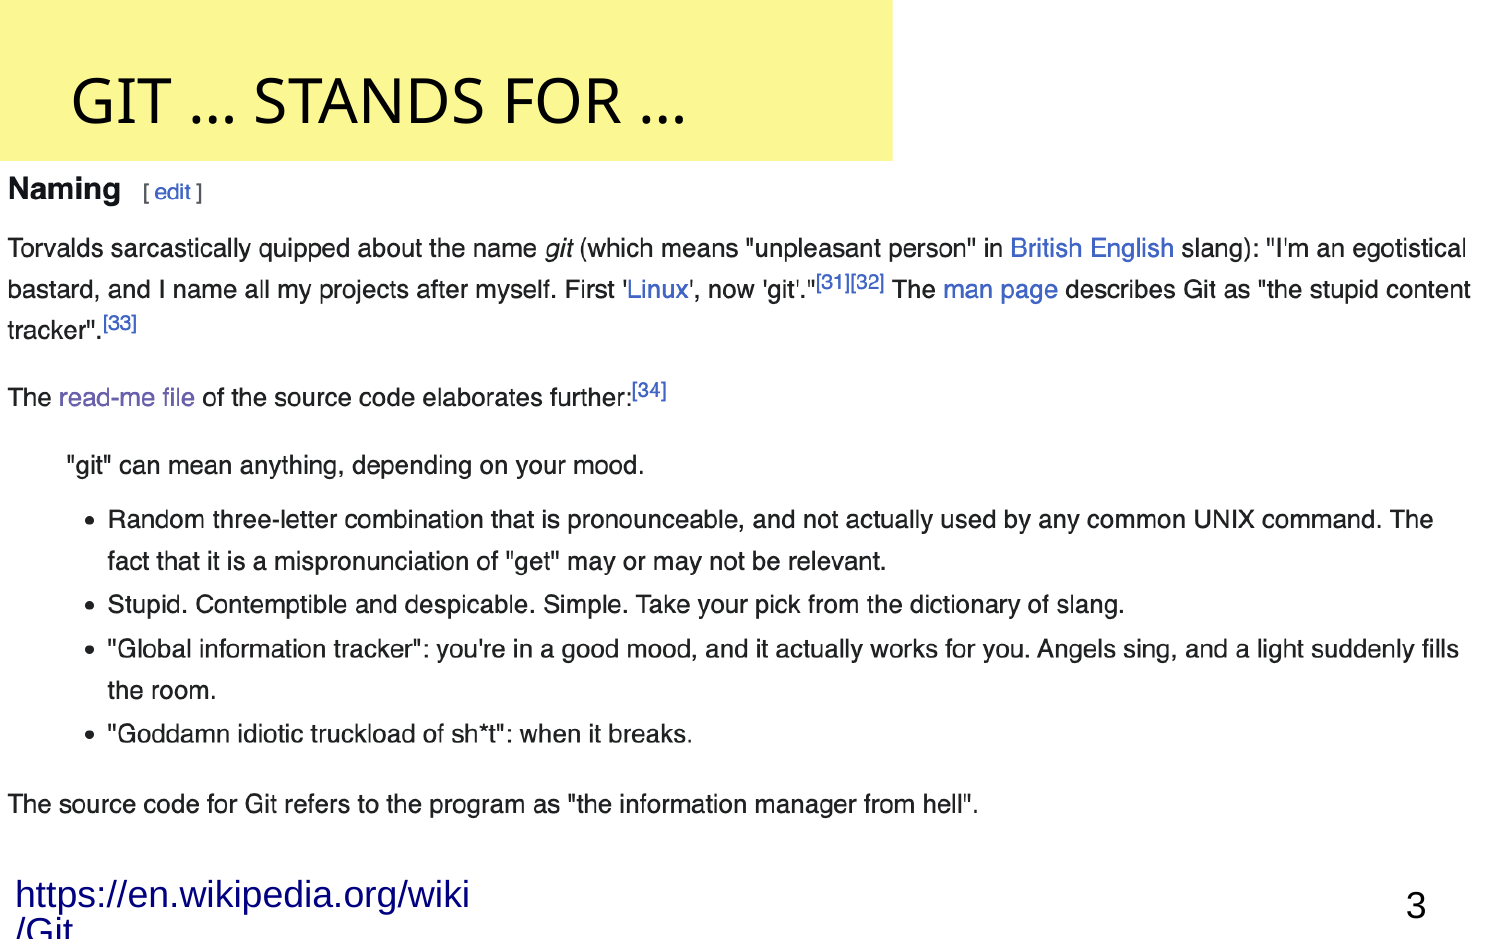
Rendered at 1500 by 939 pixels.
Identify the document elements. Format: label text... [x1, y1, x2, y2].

text_box <number> [1405, 880, 1434, 939]
text_box [0, 0, 893, 161]
text_box https://en.wikipedia.org/wiki/Git [0, 854, 493, 930]
text_box GIT … STANDS FOR … [68, 59, 820, 162]
picture [0, 162, 1500, 827]
